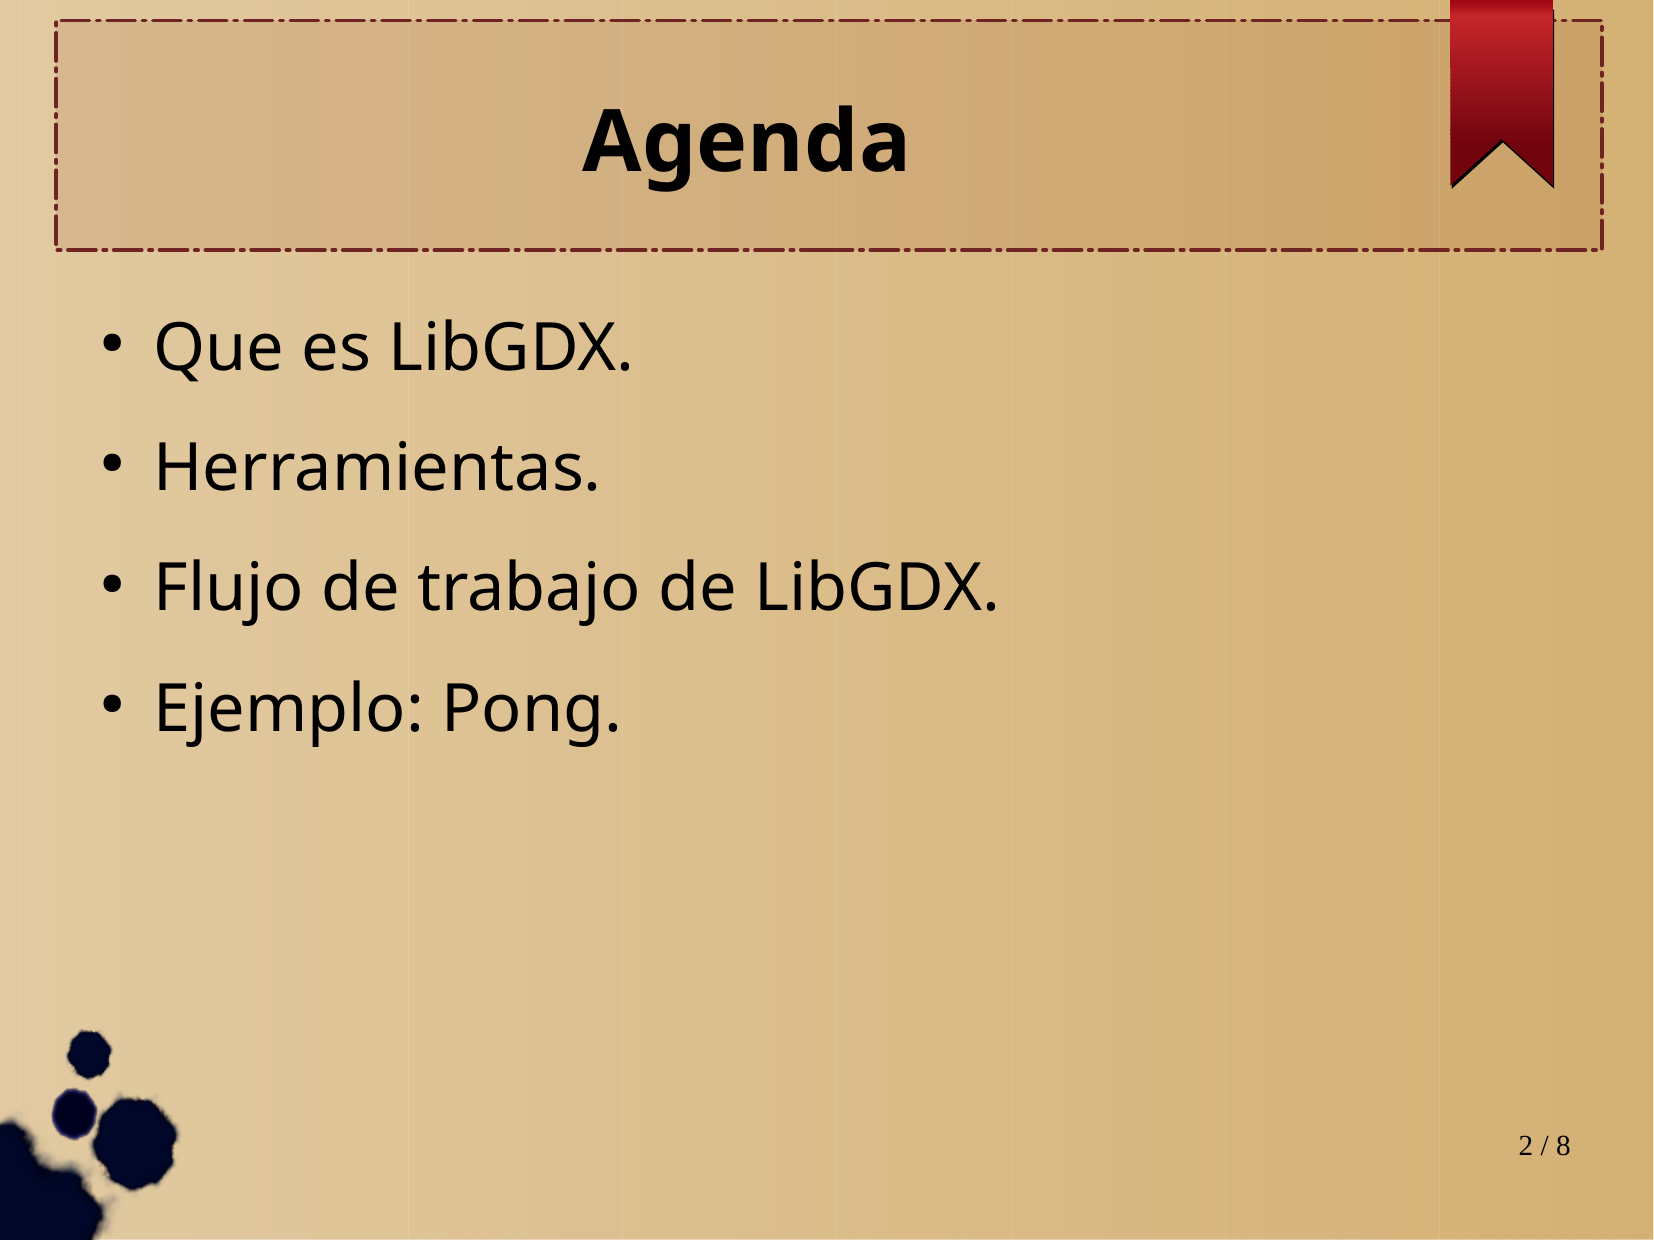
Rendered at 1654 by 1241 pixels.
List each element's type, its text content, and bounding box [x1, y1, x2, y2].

title Agenda [82, 47, 1412, 229]
list Que es LibGDX. Herramientas. Flujo de trabajo de LibGDX. Ejemplo: Pong. [82, 299, 1571, 1019]
